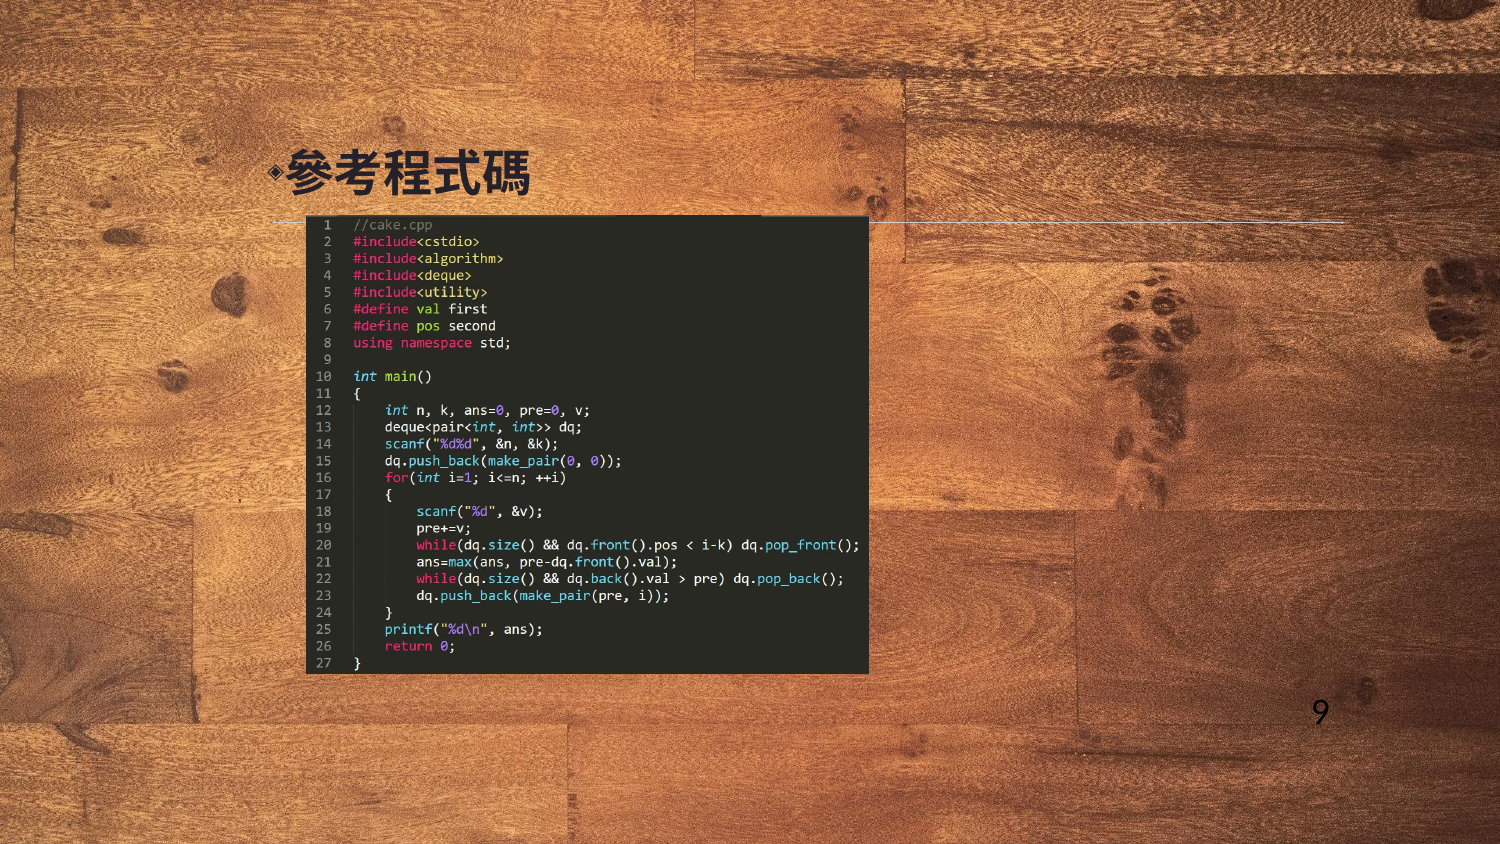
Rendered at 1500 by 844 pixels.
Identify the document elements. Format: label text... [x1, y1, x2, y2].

list 參考程式碼 [252, 126, 746, 216]
picture [306, 215, 869, 674]
text_box 9 [1295, 672, 1386, 737]
